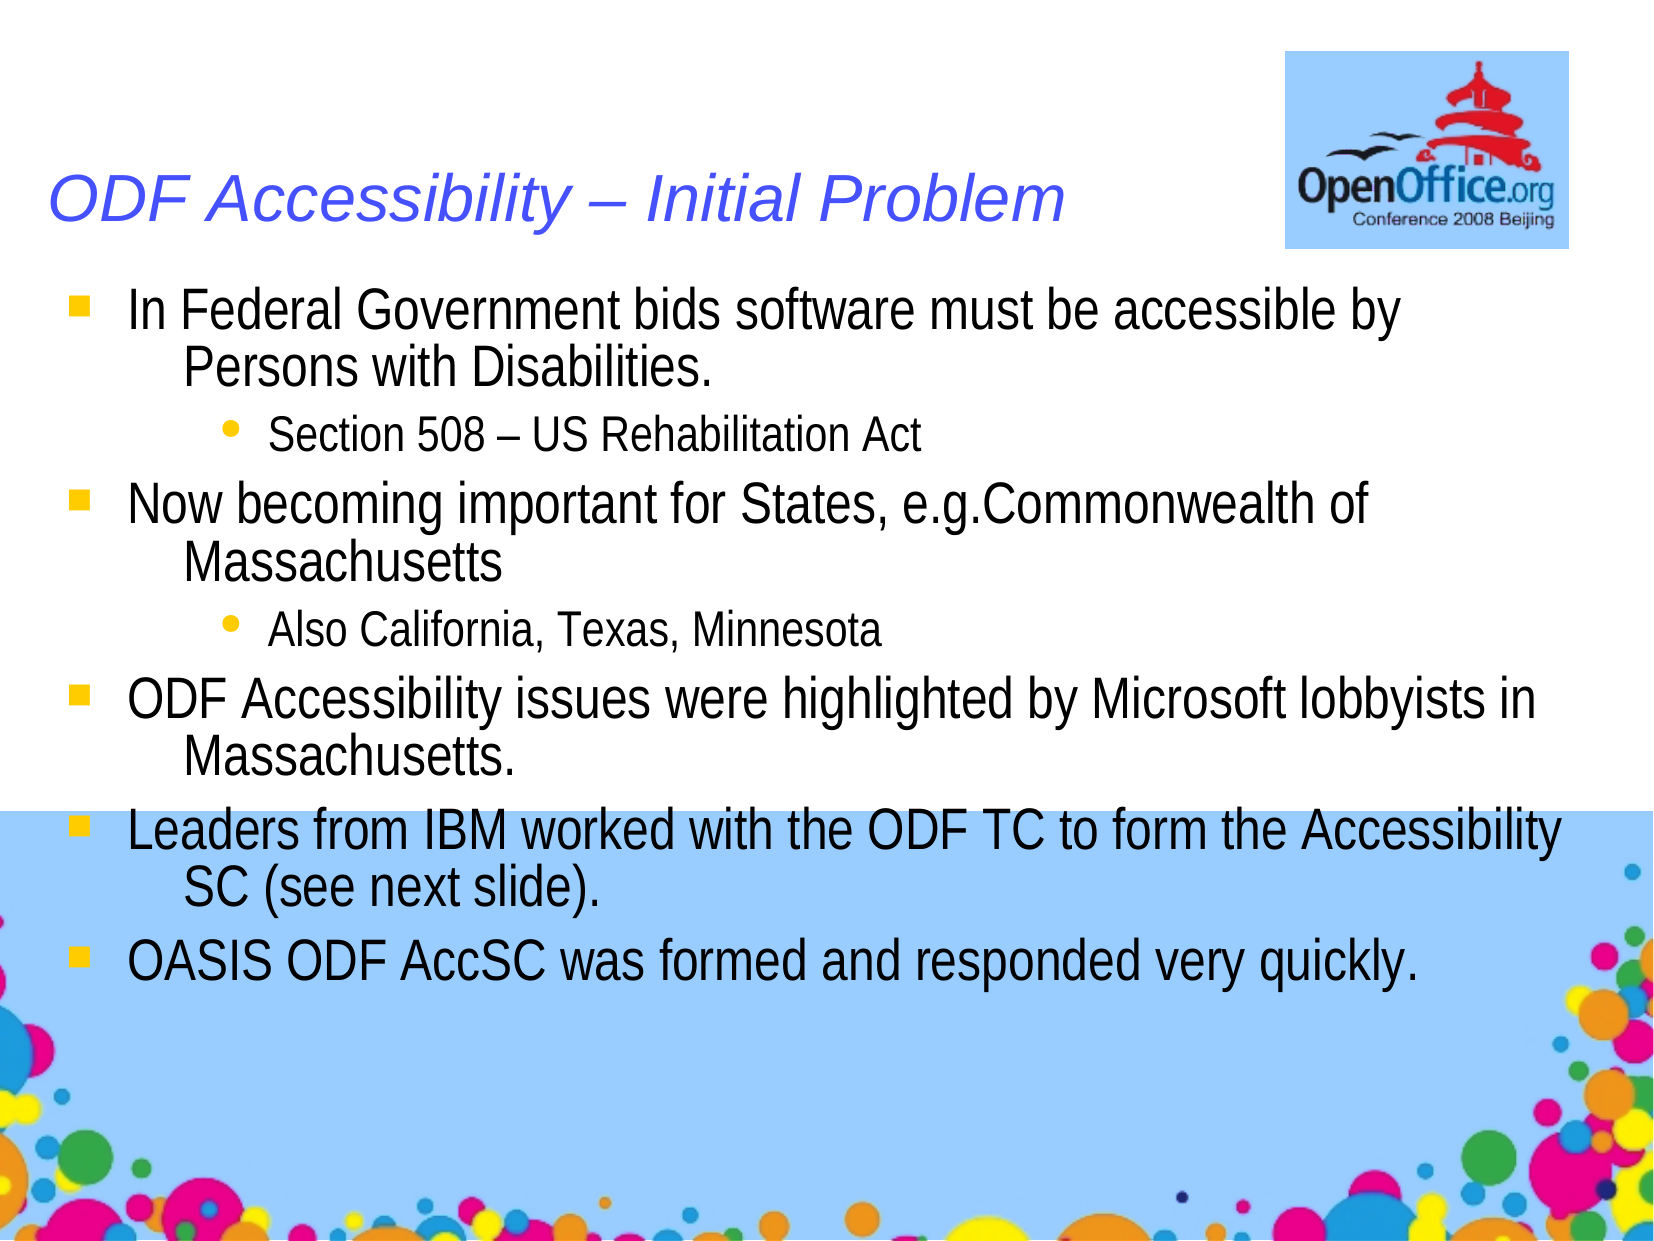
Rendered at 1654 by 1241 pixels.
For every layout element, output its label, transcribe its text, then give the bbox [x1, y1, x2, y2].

picture [1285, 51, 1569, 134]
title ODF Accessibility – Initial Problem [47, 134, 1605, 251]
list In Federal Government bids software must be accessible by Persons with Disabilities. Section 508 – US Rehabilitation Act Now becoming important for States, e.g.Commonwealth of Massachusetts Also California, Texas, Minnesota ODF Accessibility issues were highlighted by Microsoft lobbyists in Massachusetts. Leaders from IBM worked with the ODF TC to form the Accessibility SC (see next slide). OASIS ODF AccSC was formed and responded very quickly. [71, 283, 1568, 1130]
picture [0, 810, 1654, 1241]
